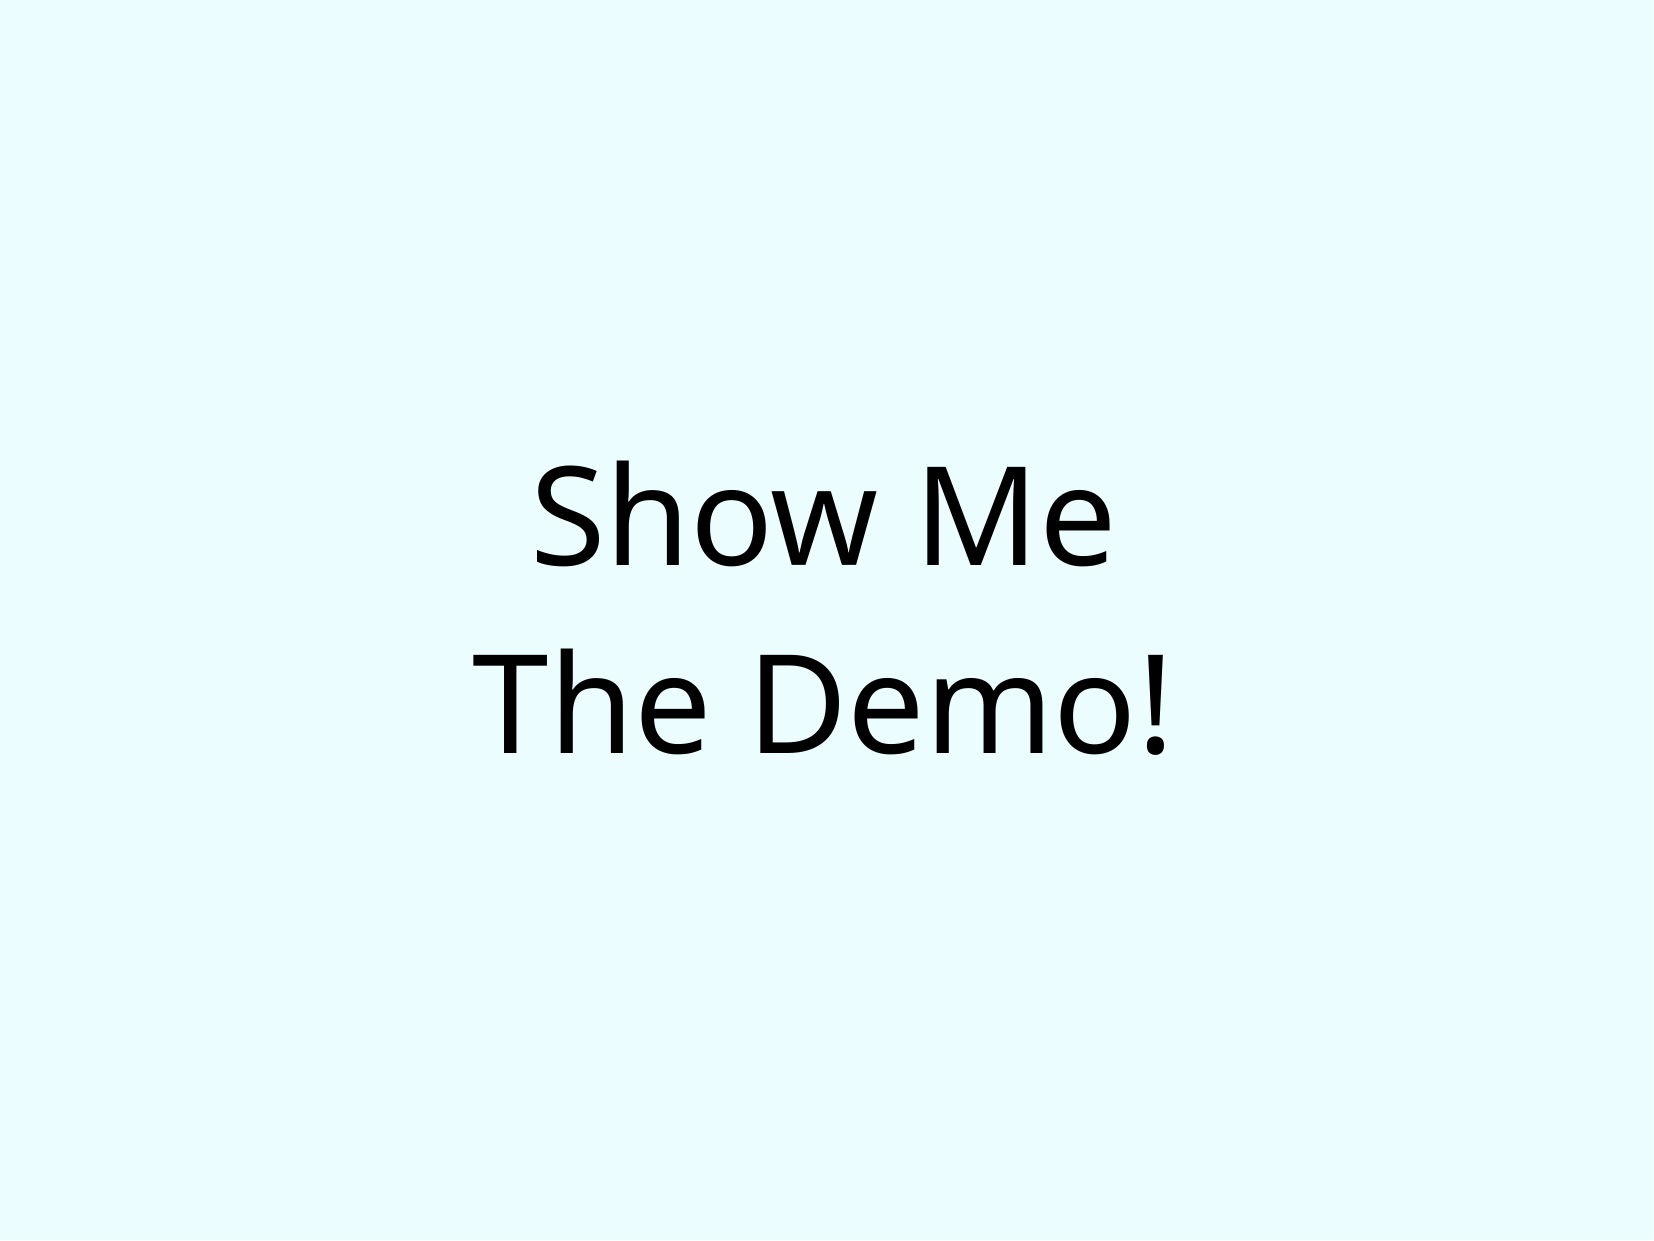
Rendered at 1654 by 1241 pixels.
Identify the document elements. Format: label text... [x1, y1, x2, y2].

text_box Show Me The Demo! [79, 69, 1568, 1144]
